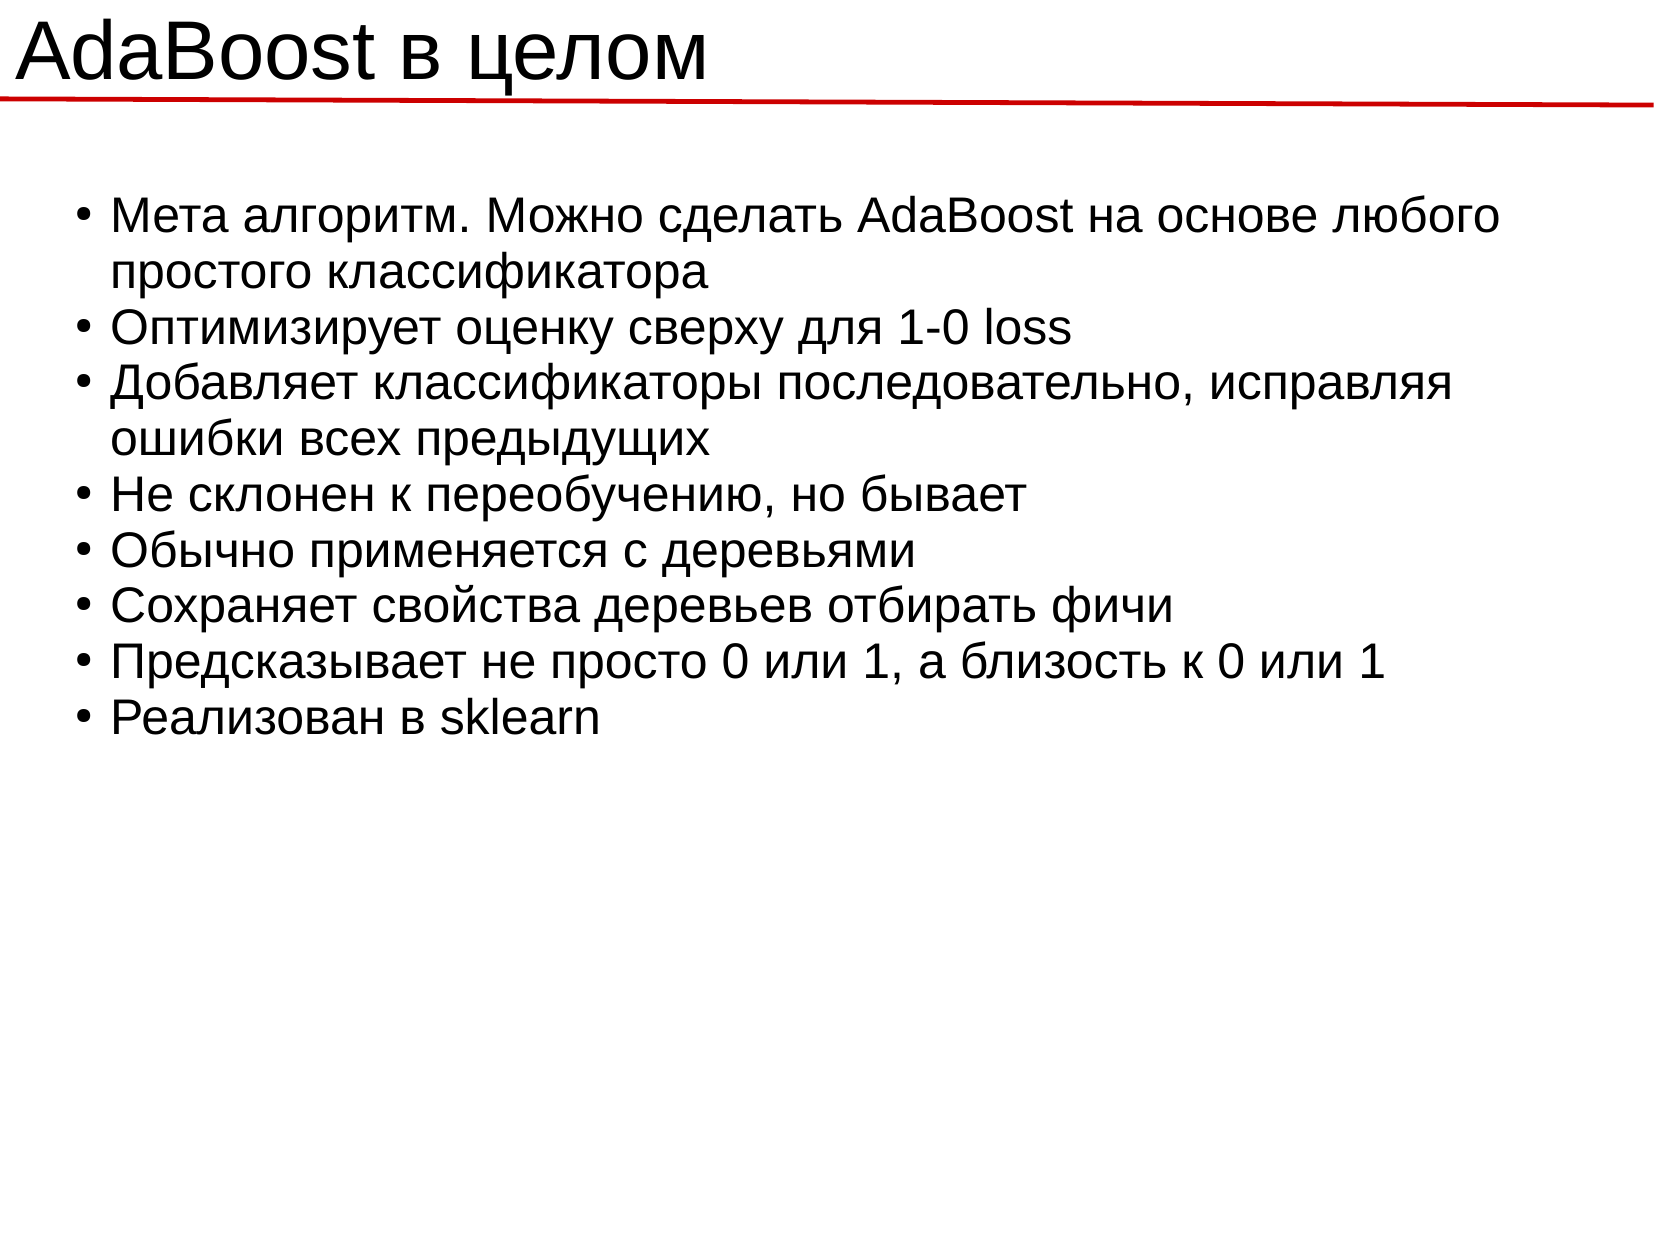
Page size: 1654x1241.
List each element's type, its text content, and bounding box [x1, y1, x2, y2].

text_box Мета алгоритм. Можно сделать AdaBoost на основе любого простого классификатора Оптимизирует оценку сверху для 1-0 loss Добавляет классификаторы последовательно, исправляя ошибки всех предыдущих Не склонен к переобучению, но бывает Обычно применяется с деревьями Сохраняет свойства деревьев отбирать фичи Предсказывает не просто 0 или 1, а близость к 0 или 1 Реализован в sklearn [60, 180, 1576, 753]
title AdaBoost в целом [15, 3, 1504, 97]
